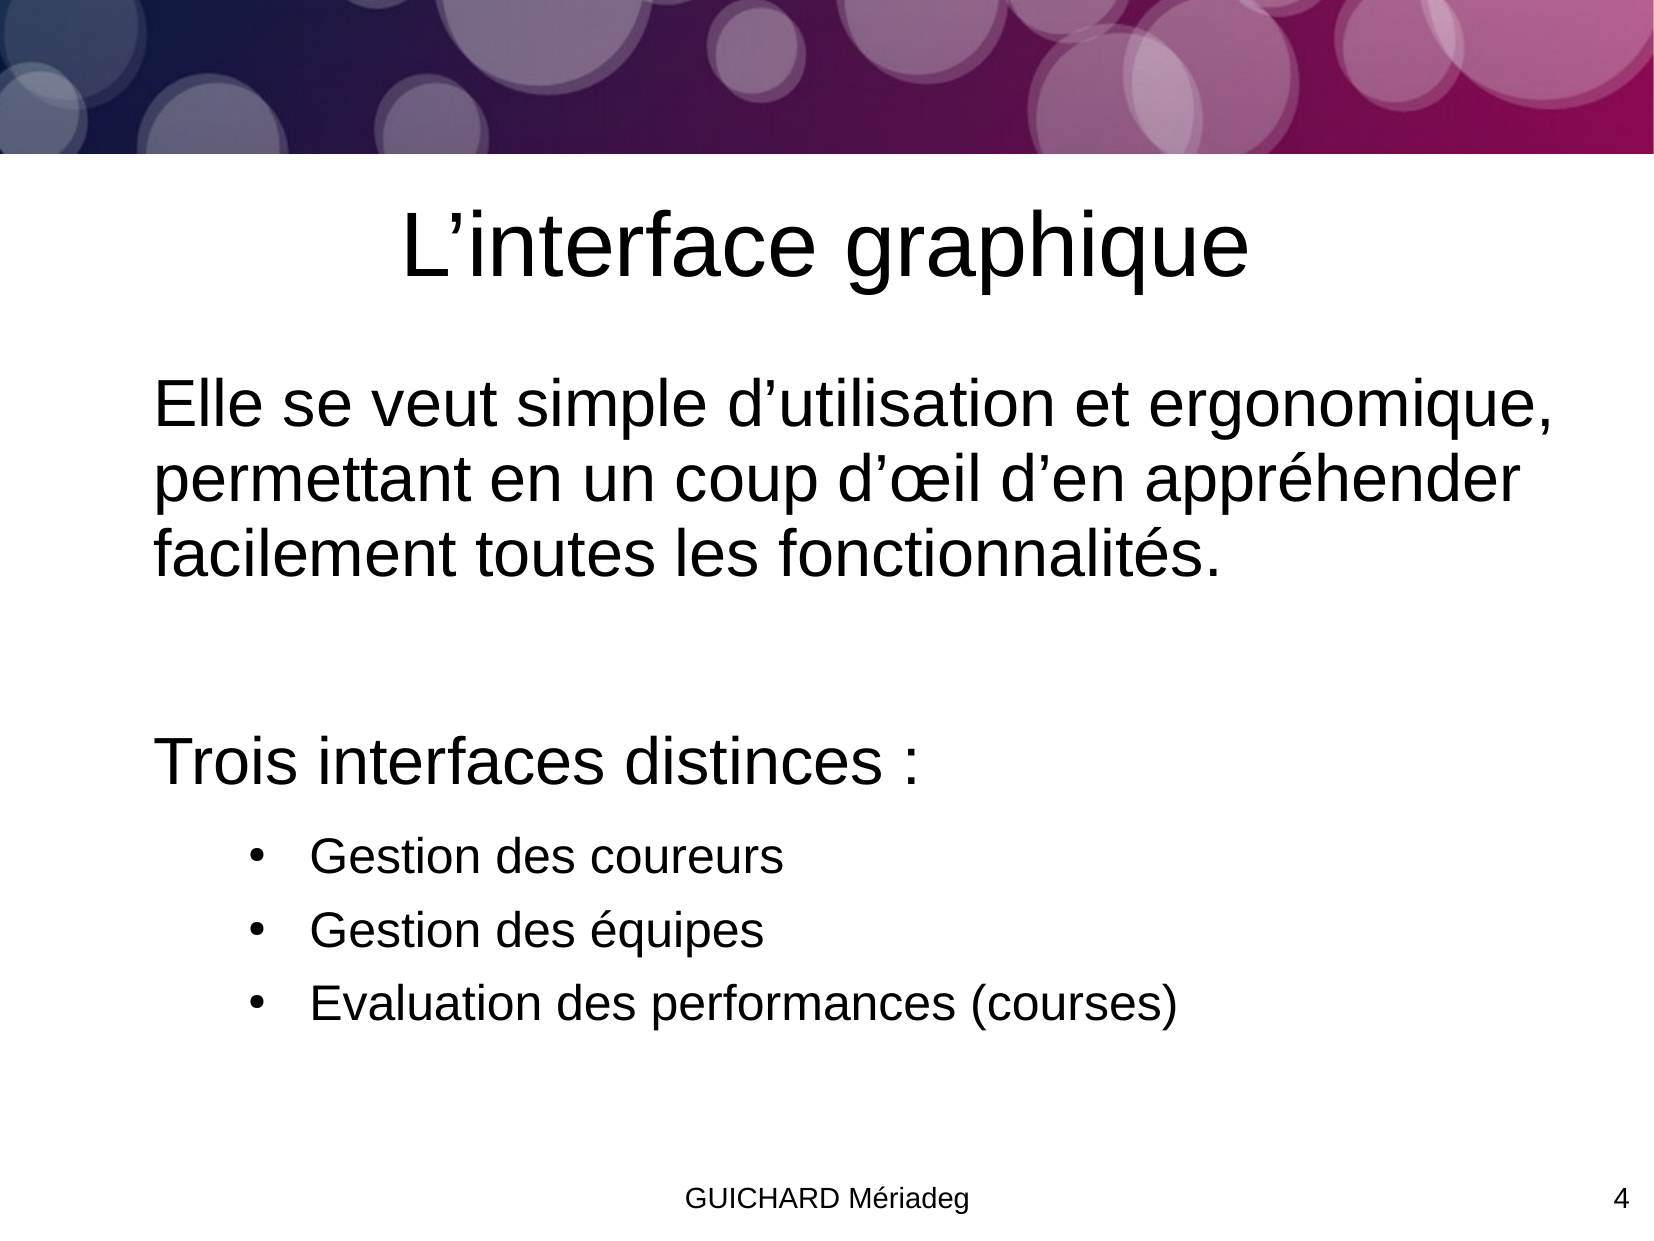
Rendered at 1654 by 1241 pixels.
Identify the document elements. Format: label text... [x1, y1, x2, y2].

picture [0, 0, 1654, 154]
title L’interface graphique [82, 159, 1571, 331]
list Elle se veut simple d’utilisation et ergonomique, permettant en un coup d’œil d’en appréhender facilement toutes les fonctionnalités. Trois interfaces distinces : Gestion des coureurs Gestion des équipes Evaluation des performances (courses) [82, 366, 1571, 1087]
